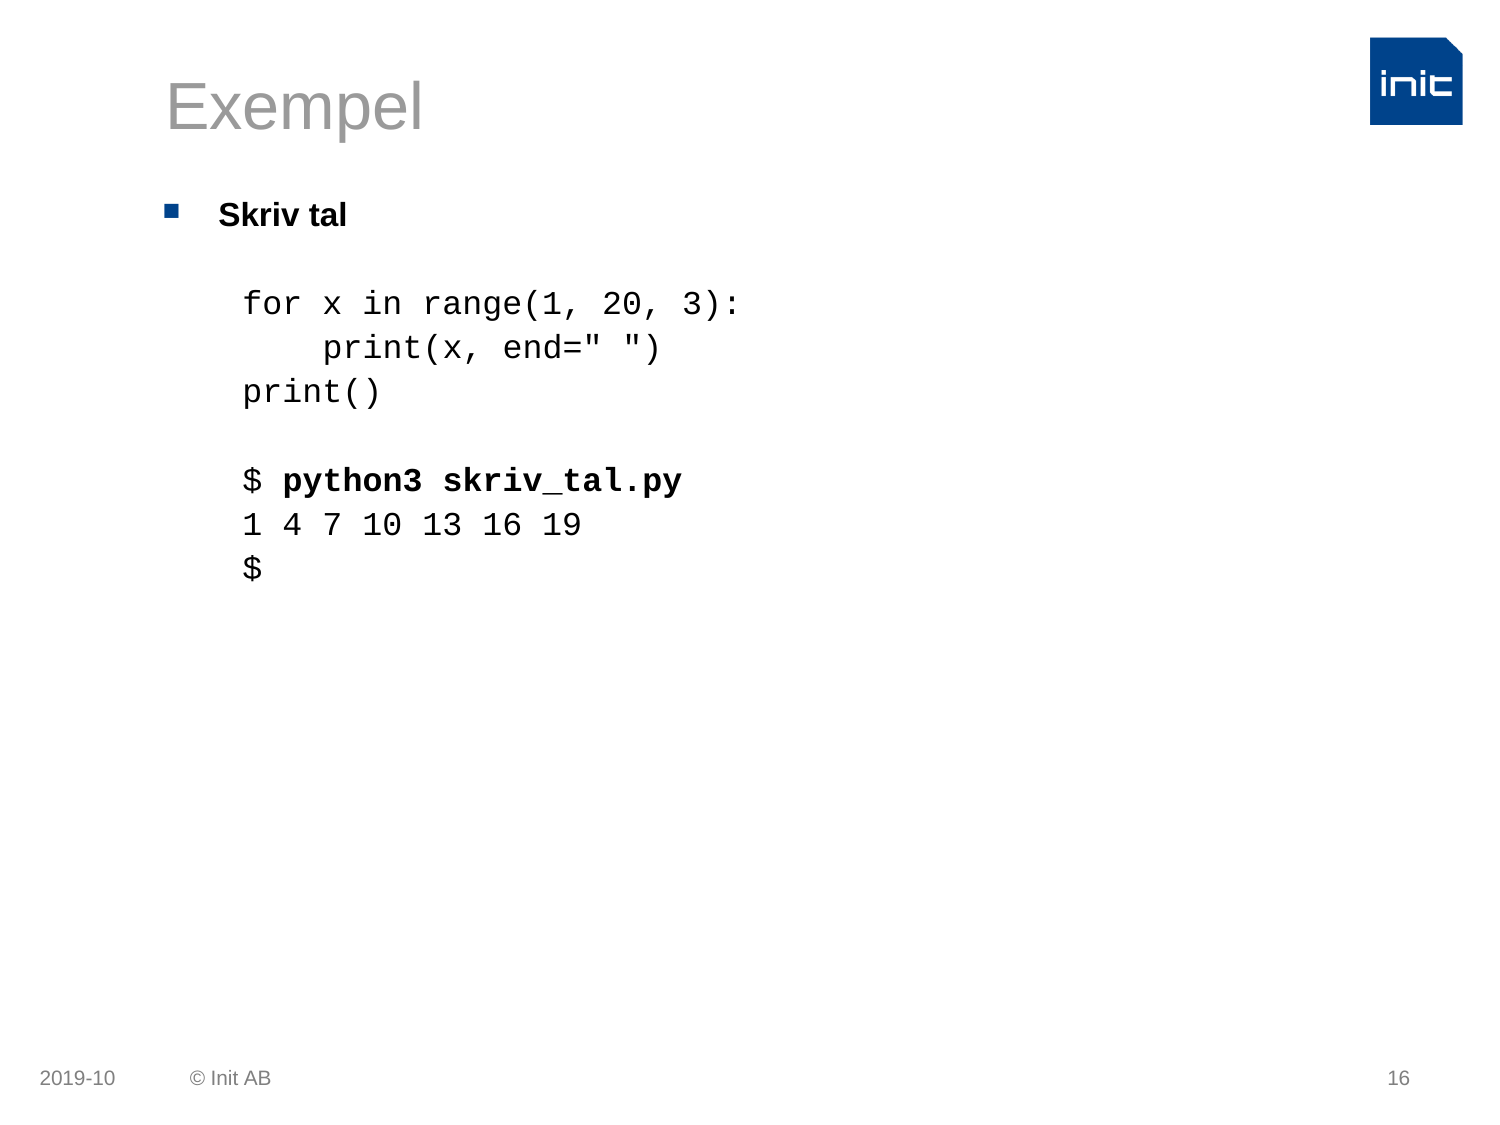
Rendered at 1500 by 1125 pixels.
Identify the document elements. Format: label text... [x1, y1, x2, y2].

picture [1370, 37, 1463, 125]
text_box 2019-10 [24, 1037, 151, 1098]
text_box Skriv tal for x in range(1, 20, 3): print(x, end=" ") print() $ python3 skriv_tal.py 1 4 7 10 13 16 19 $ [150, 189, 1351, 963]
text_box © Init AB [174, 1037, 1326, 1098]
text_box <nummer> [1350, 1037, 1426, 1098]
text_box Exempel [150, 0, 1351, 151]
